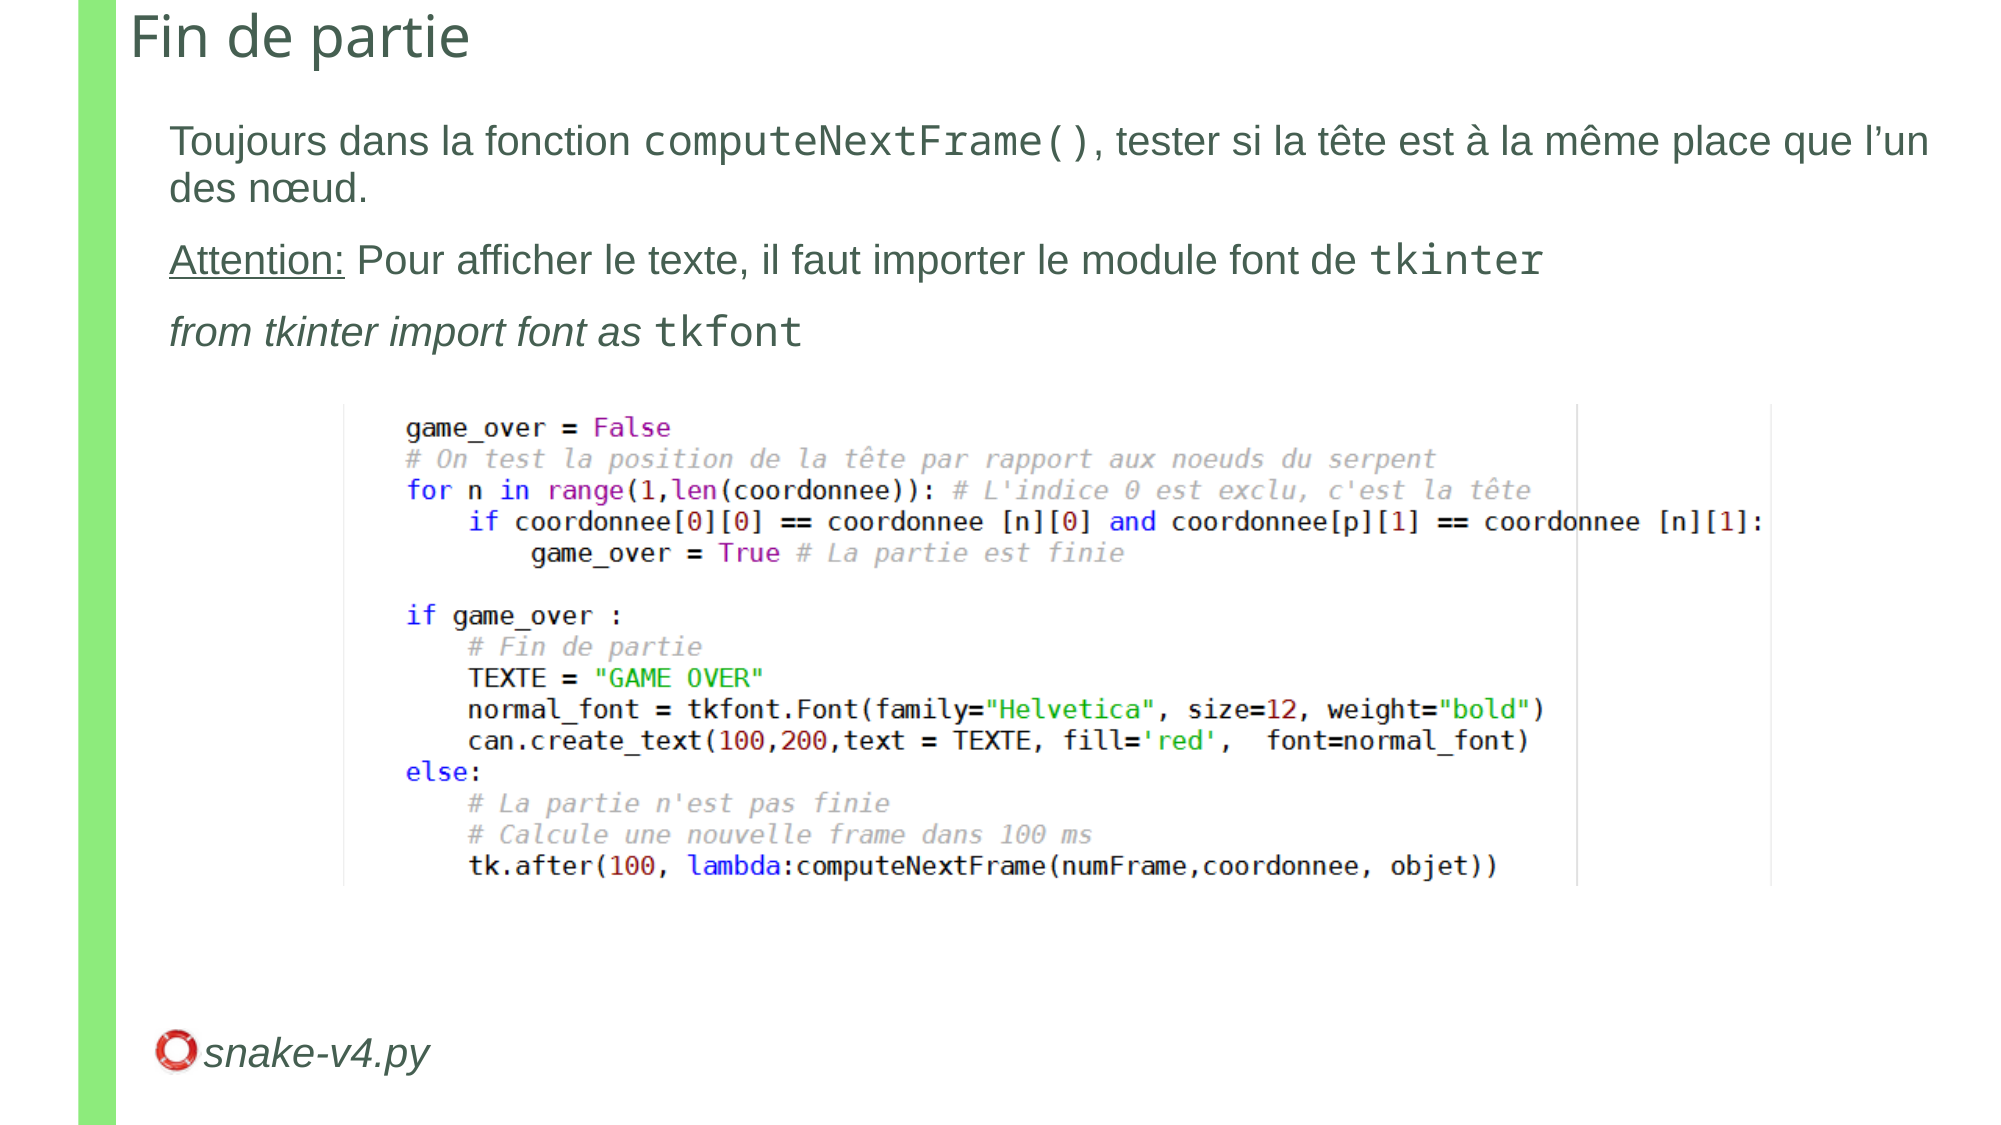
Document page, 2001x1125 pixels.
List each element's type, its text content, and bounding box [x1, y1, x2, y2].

picture [154, 1028, 202, 1075]
picture [343, 404, 1772, 886]
list Toujours dans la fonction computeNextFrame(), tester si la tête est à la même place que l’un des nœud. Attention: Pour afficher le texte, il faut importer le module font de tkinter from tkinter import font as tkfont snake-v4.py [154, 110, 2000, 1125]
title Fin de partie [114, 0, 2000, 107]
